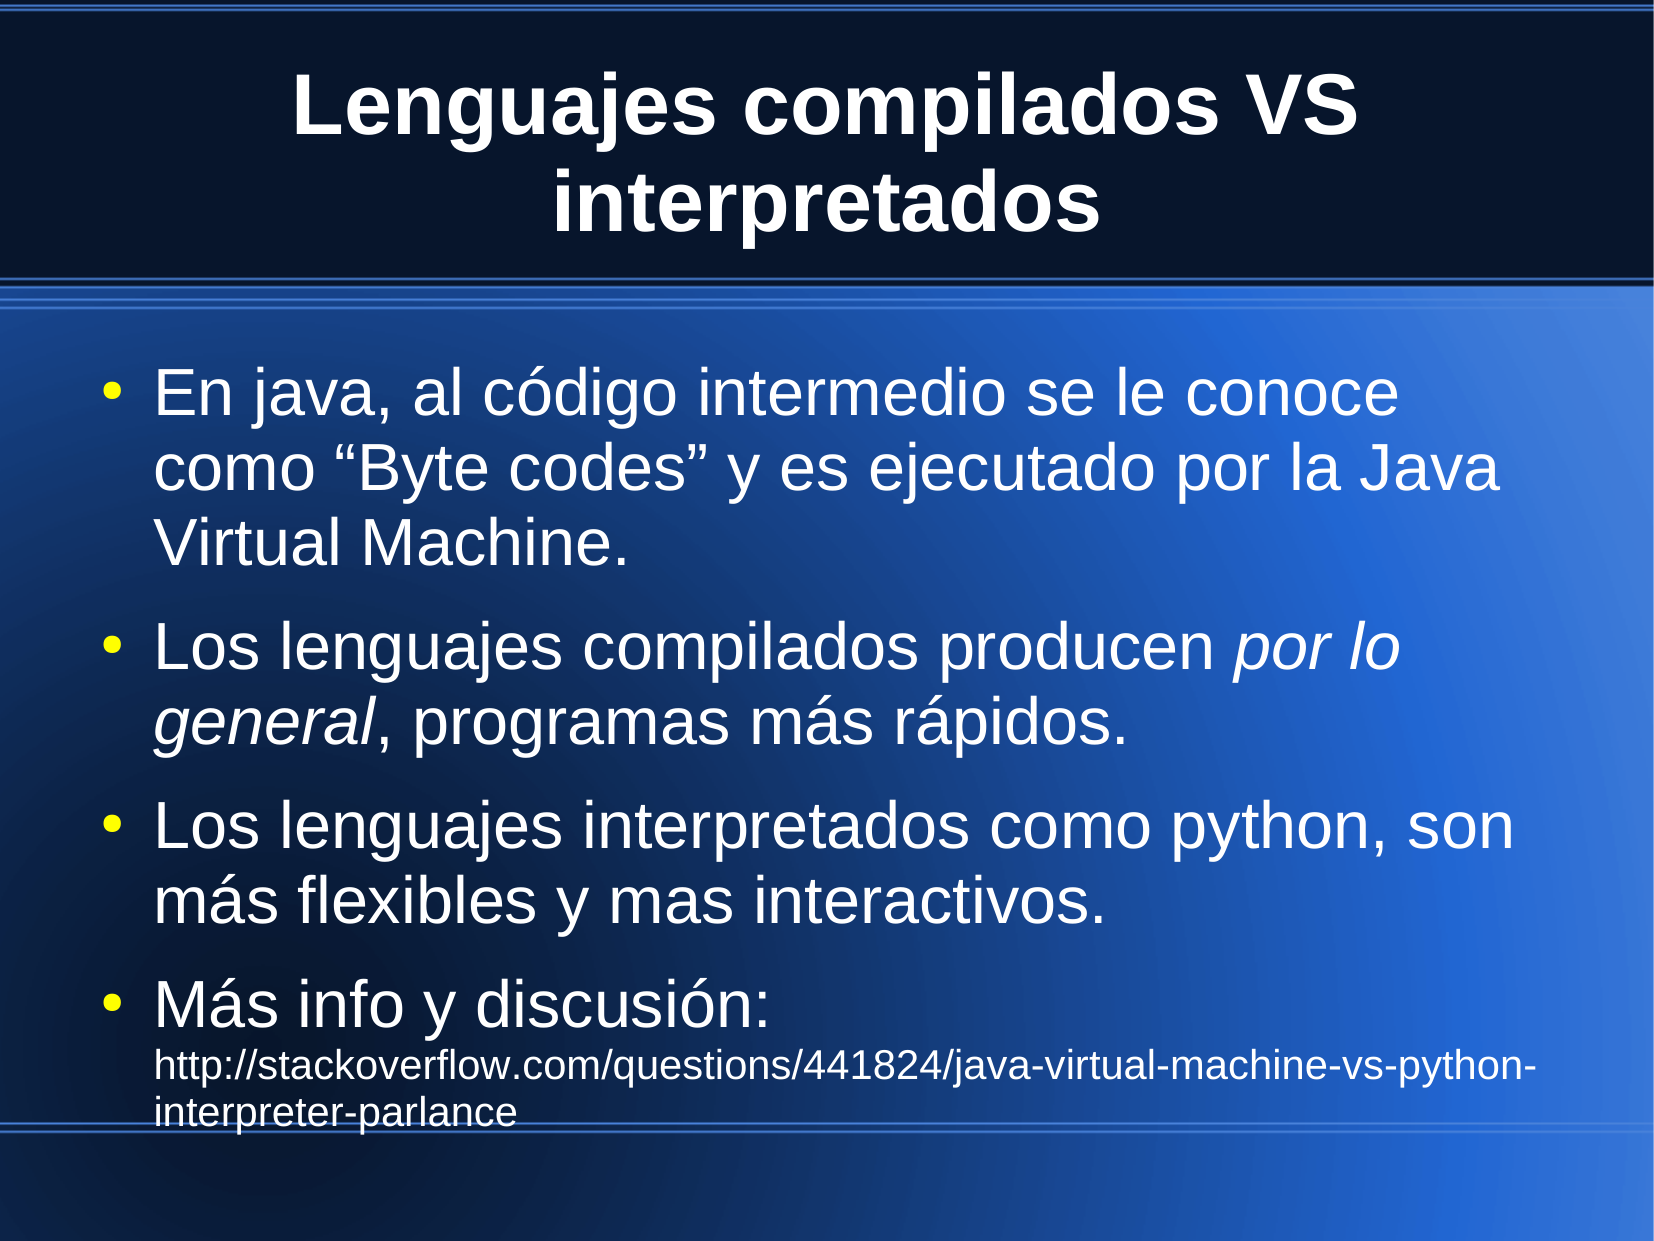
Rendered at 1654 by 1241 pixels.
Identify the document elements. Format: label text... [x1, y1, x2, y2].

list En java, al código intermedio se le conoce como “Byte codes” y es ejecutado por la Java Virtual Machine. Los lenguajes compilados producen por lo general, programas más rápidos. Los lenguajes interpretados como python, son más flexibles y mas interactivos. Más info y discusión: http://stackoverflow.com/questions/441824/java-virtual-machine-vs-python-interpreter-parlance [82, 355, 1571, 1135]
title Lenguajes compilados VS interpretados [82, 49, 1571, 257]
picture [0, 0, 1654, 1241]
